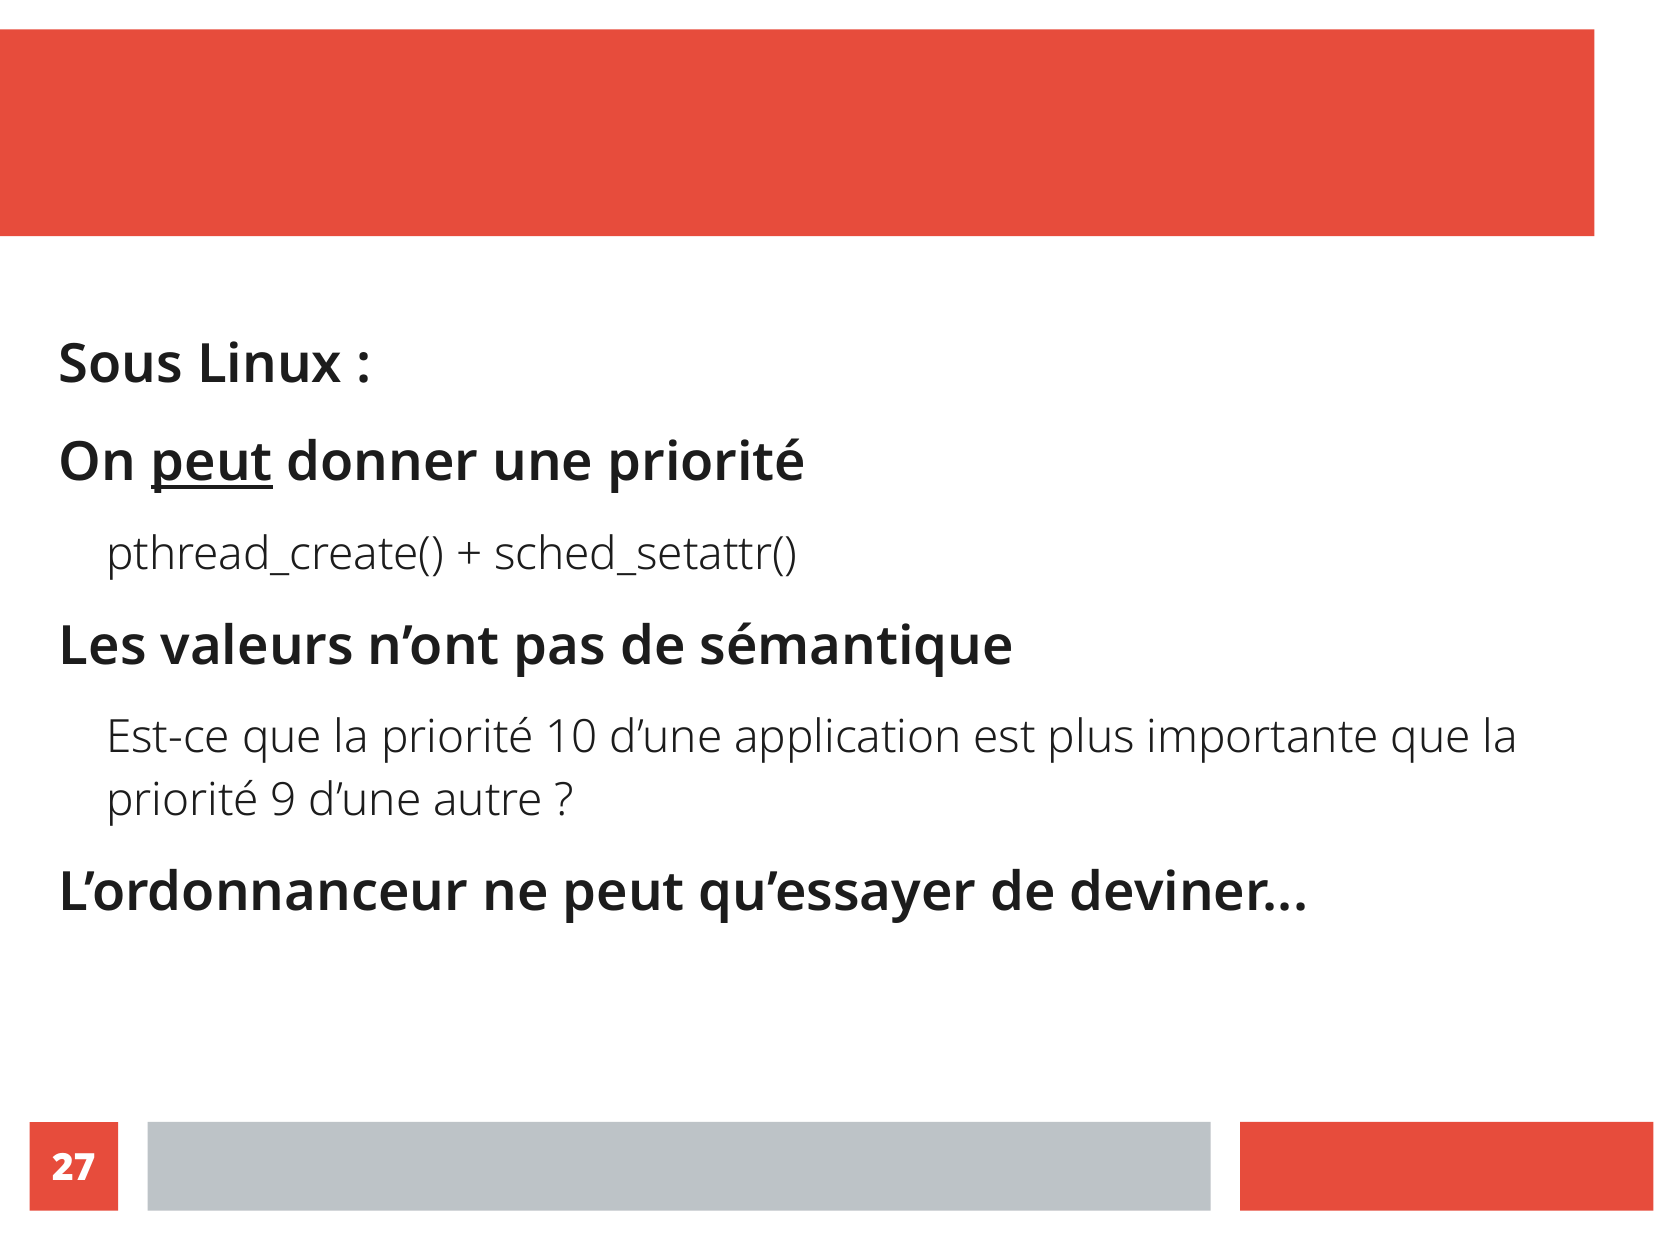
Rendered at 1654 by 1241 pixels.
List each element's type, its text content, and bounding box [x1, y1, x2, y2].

list Sous Linux : On peut donner une priorité pthread_create() + sched_setattr() Les valeurs n’ont pas de sémantique Est-ce que la priorité 10 d’une application est plus importante que la priorité 9 d’une autre ? L’ordonnanceur ne peut qu’essayer de deviner... [59, 324, 1565, 1093]
